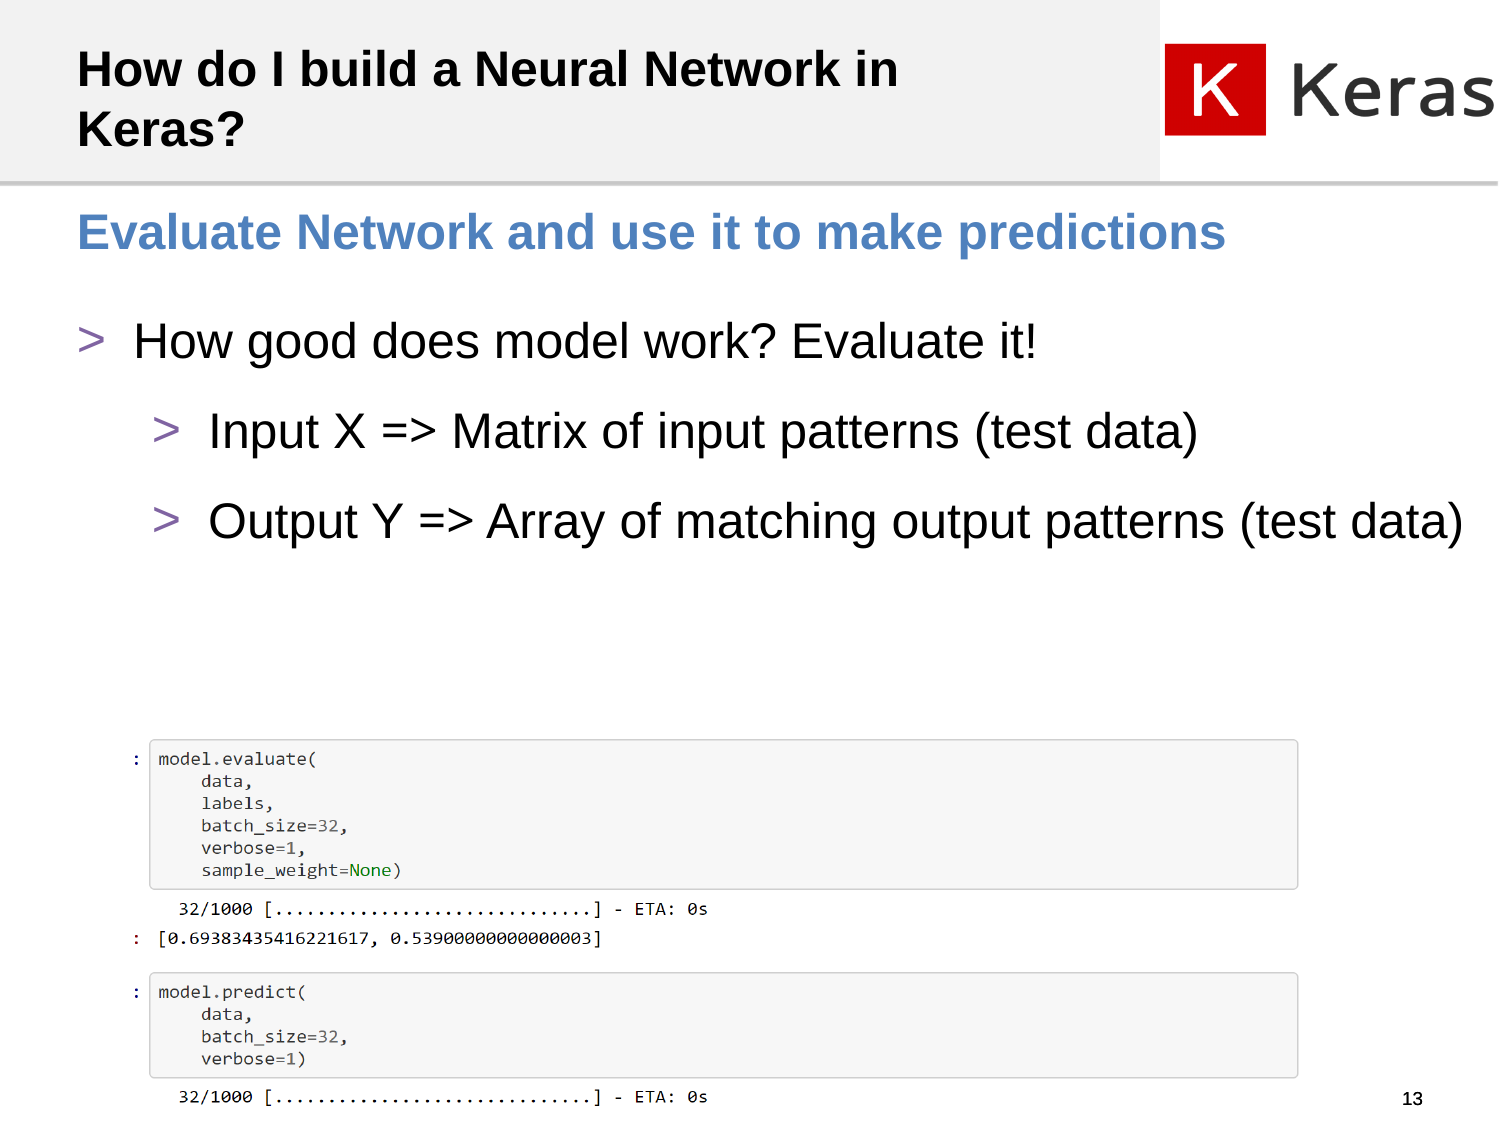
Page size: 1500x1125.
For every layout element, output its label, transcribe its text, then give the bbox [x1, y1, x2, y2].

picture [1163, 42, 1500, 137]
picture [135, 731, 1314, 1118]
text_box How good does model work? Evaluate it! Input X => Matrix of input patterns (test data) Output Y => Array of matching output patterns (test data) [76, 278, 1471, 1023]
text_box How do I build a Neural Network in Keras? [76, 39, 1042, 157]
text_box Evaluate Network and use it to make predictions [76, 200, 1424, 259]
